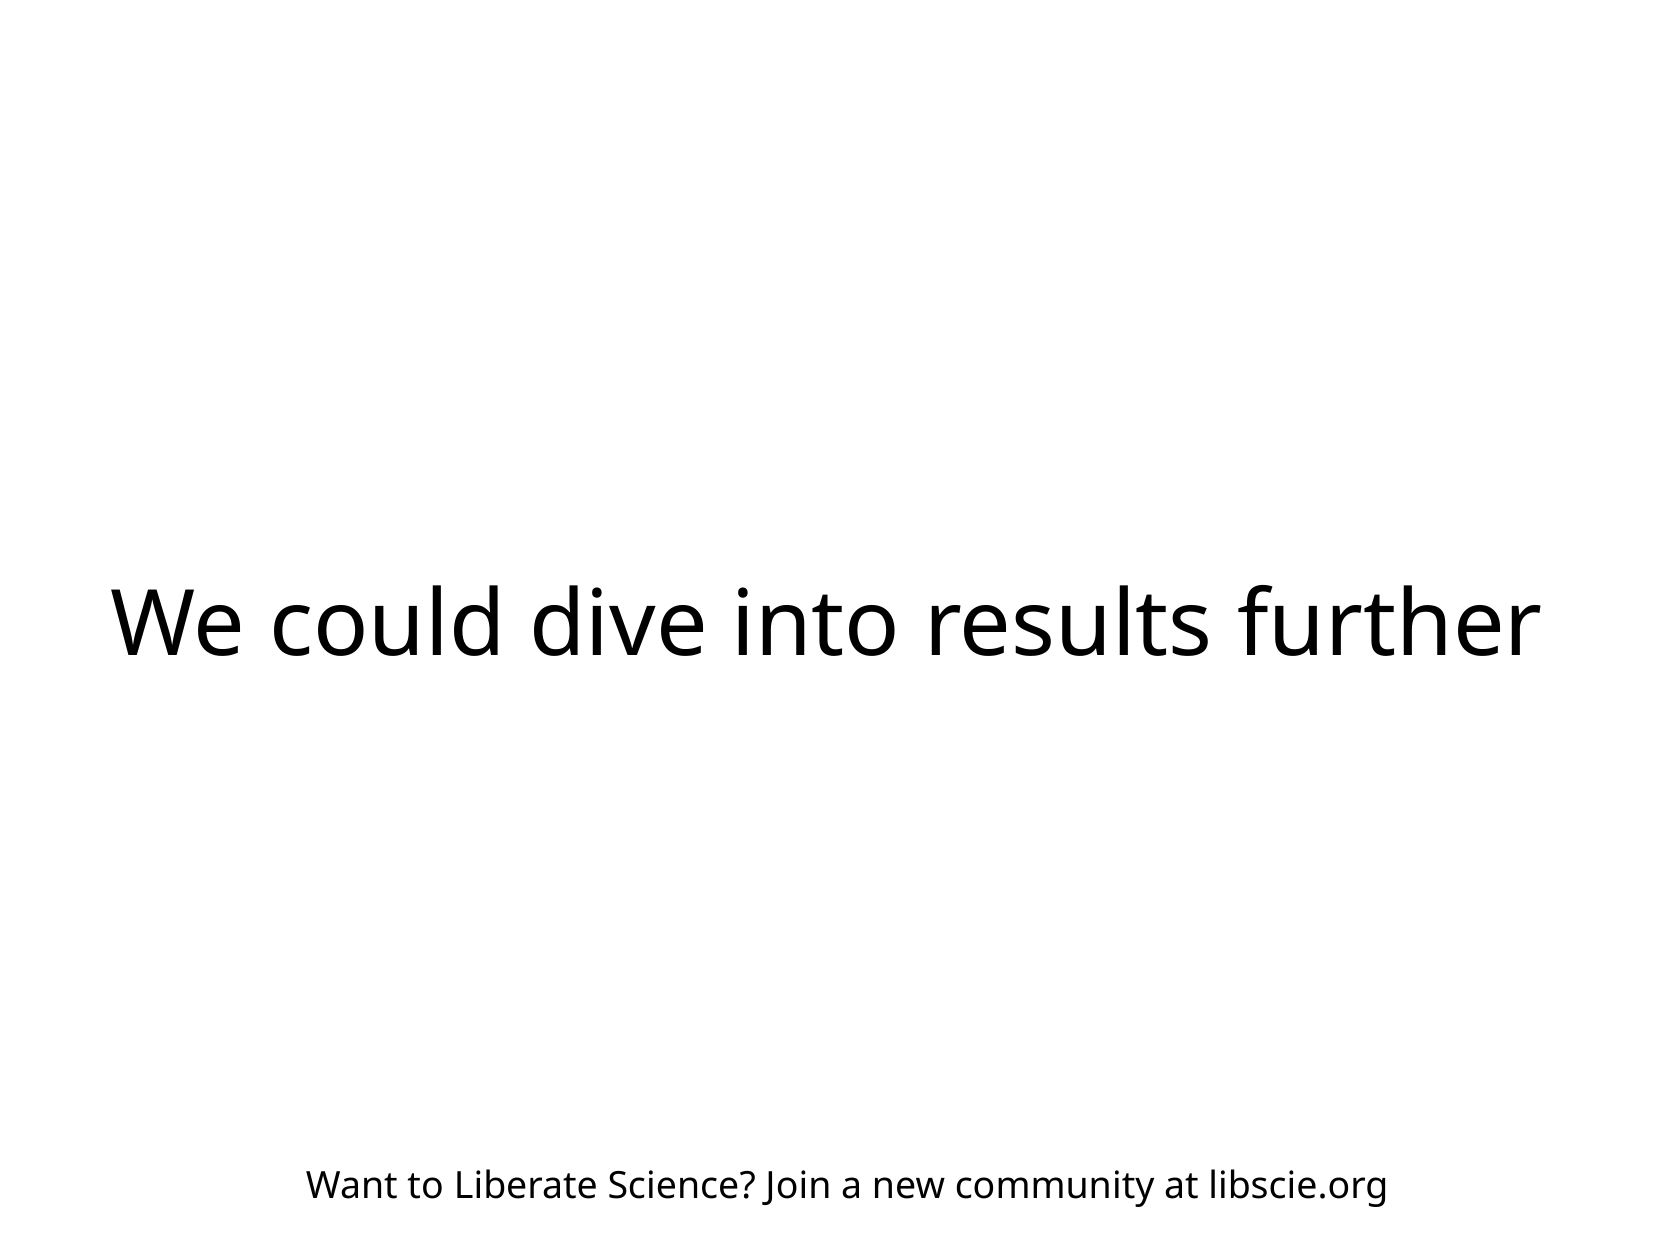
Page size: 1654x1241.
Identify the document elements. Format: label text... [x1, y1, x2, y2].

title We could dive into results further [82, 510, 1571, 731]
